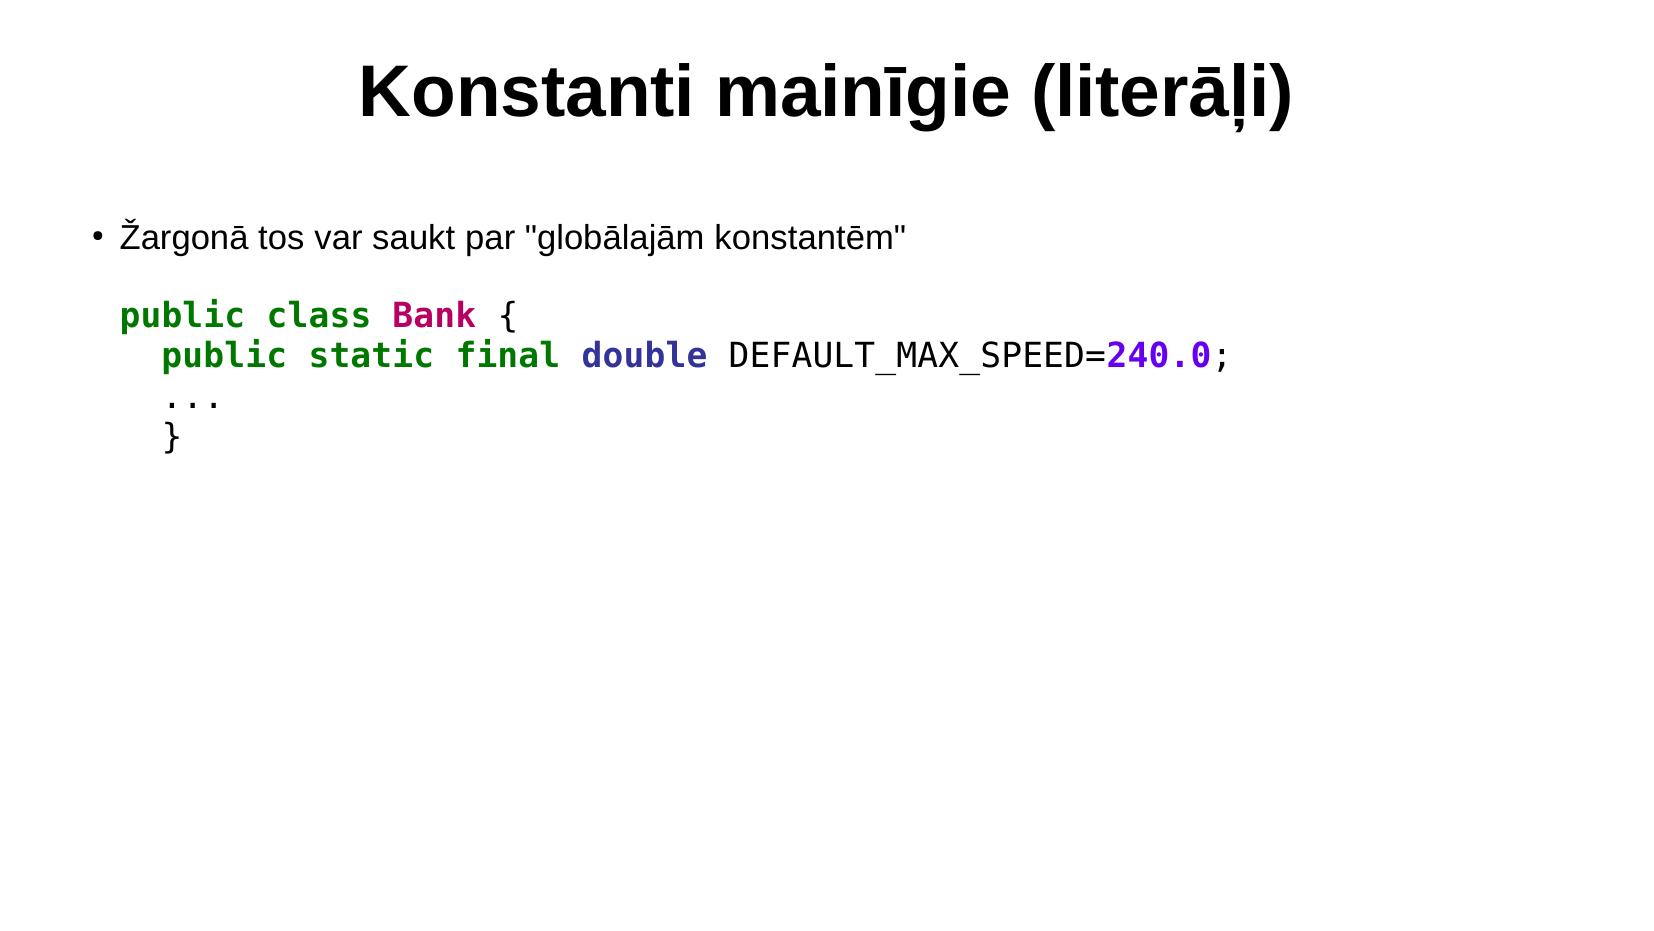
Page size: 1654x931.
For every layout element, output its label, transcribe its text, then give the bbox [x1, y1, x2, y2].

title Konstanti mainīgie (literāļi) [82, 50, 1571, 133]
list Žargonā tos var saukt par "globālajām konstantēm" public class Bank { public static final double DEFAULT_MAX_SPEED=240.0; ... } [82, 217, 1538, 461]
